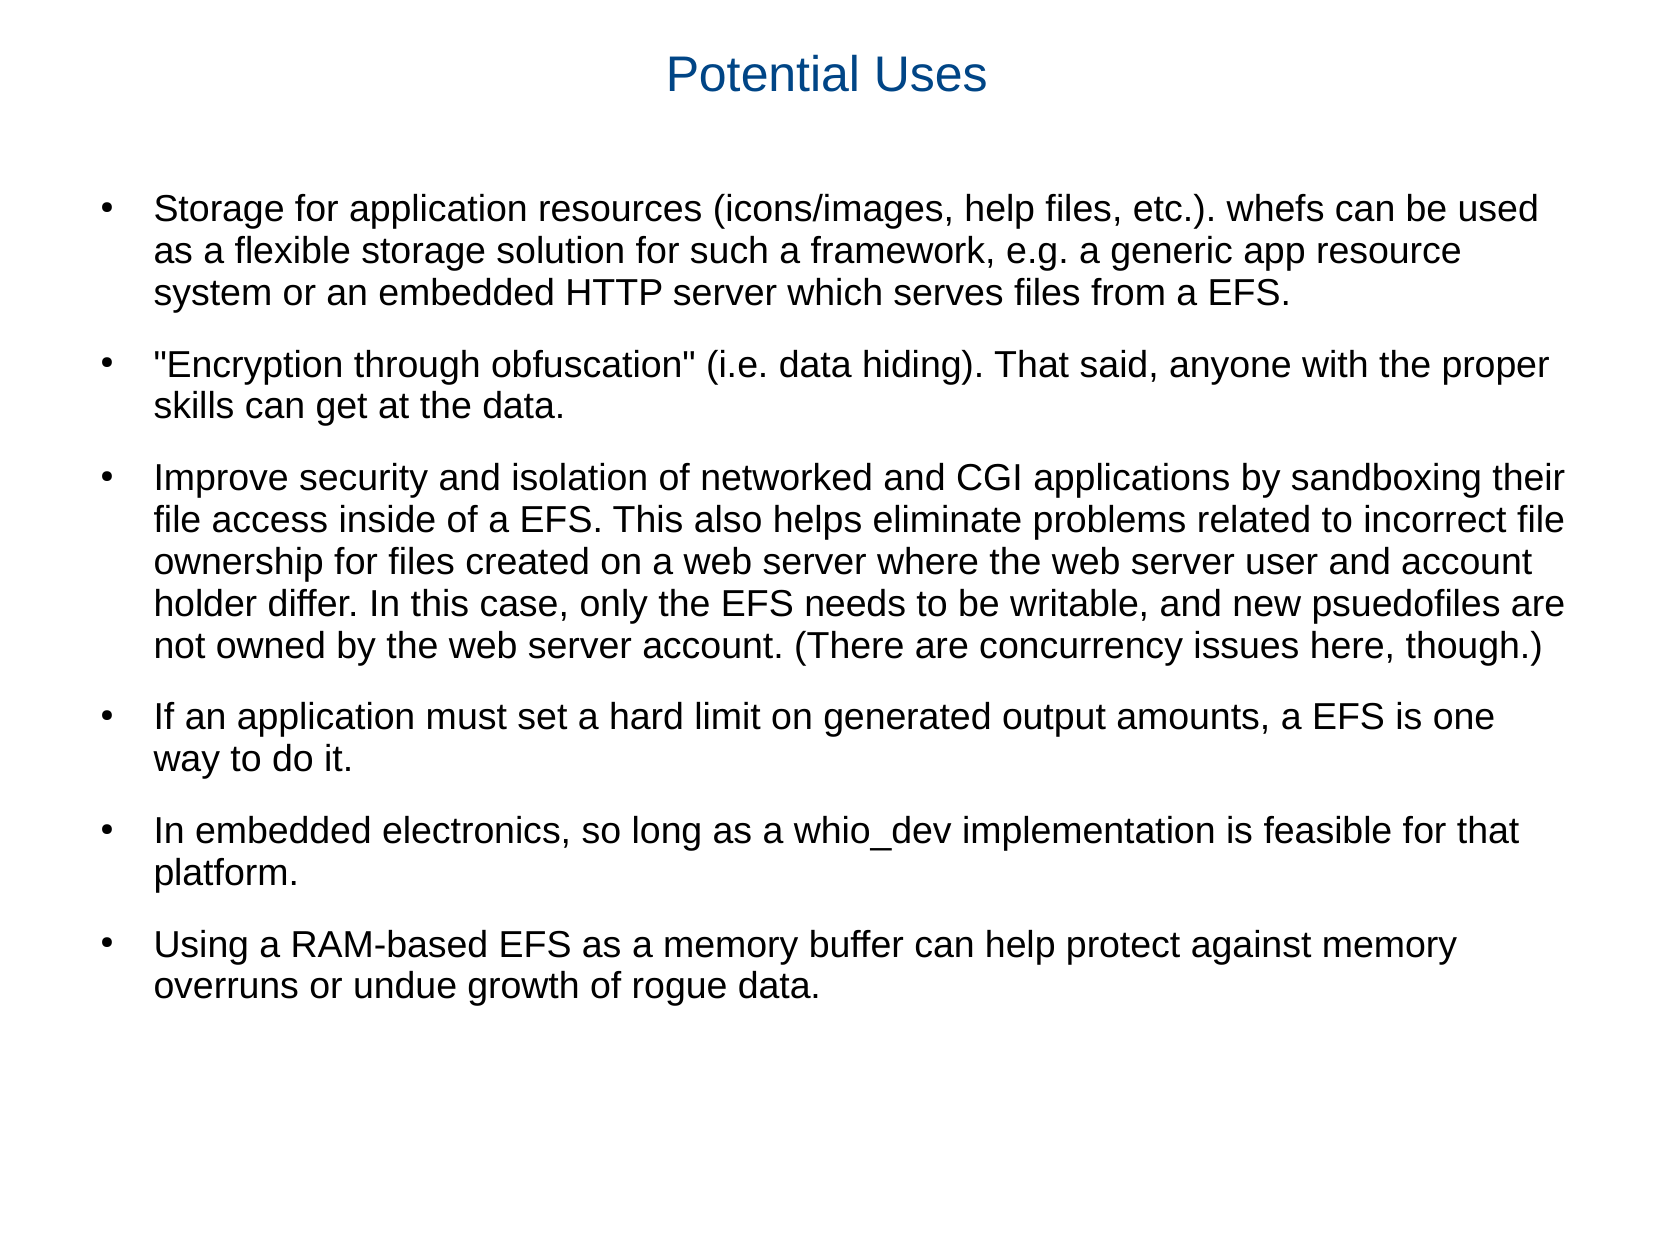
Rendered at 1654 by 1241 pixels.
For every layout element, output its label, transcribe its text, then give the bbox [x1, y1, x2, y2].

list Storage for application resources (icons/images, help files, etc.). whefs can be used as a flexible storage solution for such a framework, e.g. a generic app resource system or an embedded HTTP server which serves files from a EFS. "Encryption through obfuscation" (i.e. data hiding). That said, anyone with the proper skills can get at the data. Improve security and isolation of networked and CGI applications by sandboxing their file access inside of a EFS. This also helps eliminate problems related to incorrect file ownership for files created on a web server where the web server user and account holder differ. In this case, only the EFS needs to be writable, and new psuedofiles are not owned by the web server account. (There are concurrency issues here, though.) If an application must set a hard limit on generated output amounts, a EFS is one way to do it. In embedded electronics, so long as a whio_dev implementation is feasible for that platform. Using a RAM-based EFS as a memory buffer can help protect against memory overruns or undue growth of rogue data. [82, 187, 1571, 1094]
text_box Potential Uses [283, 37, 1371, 112]
